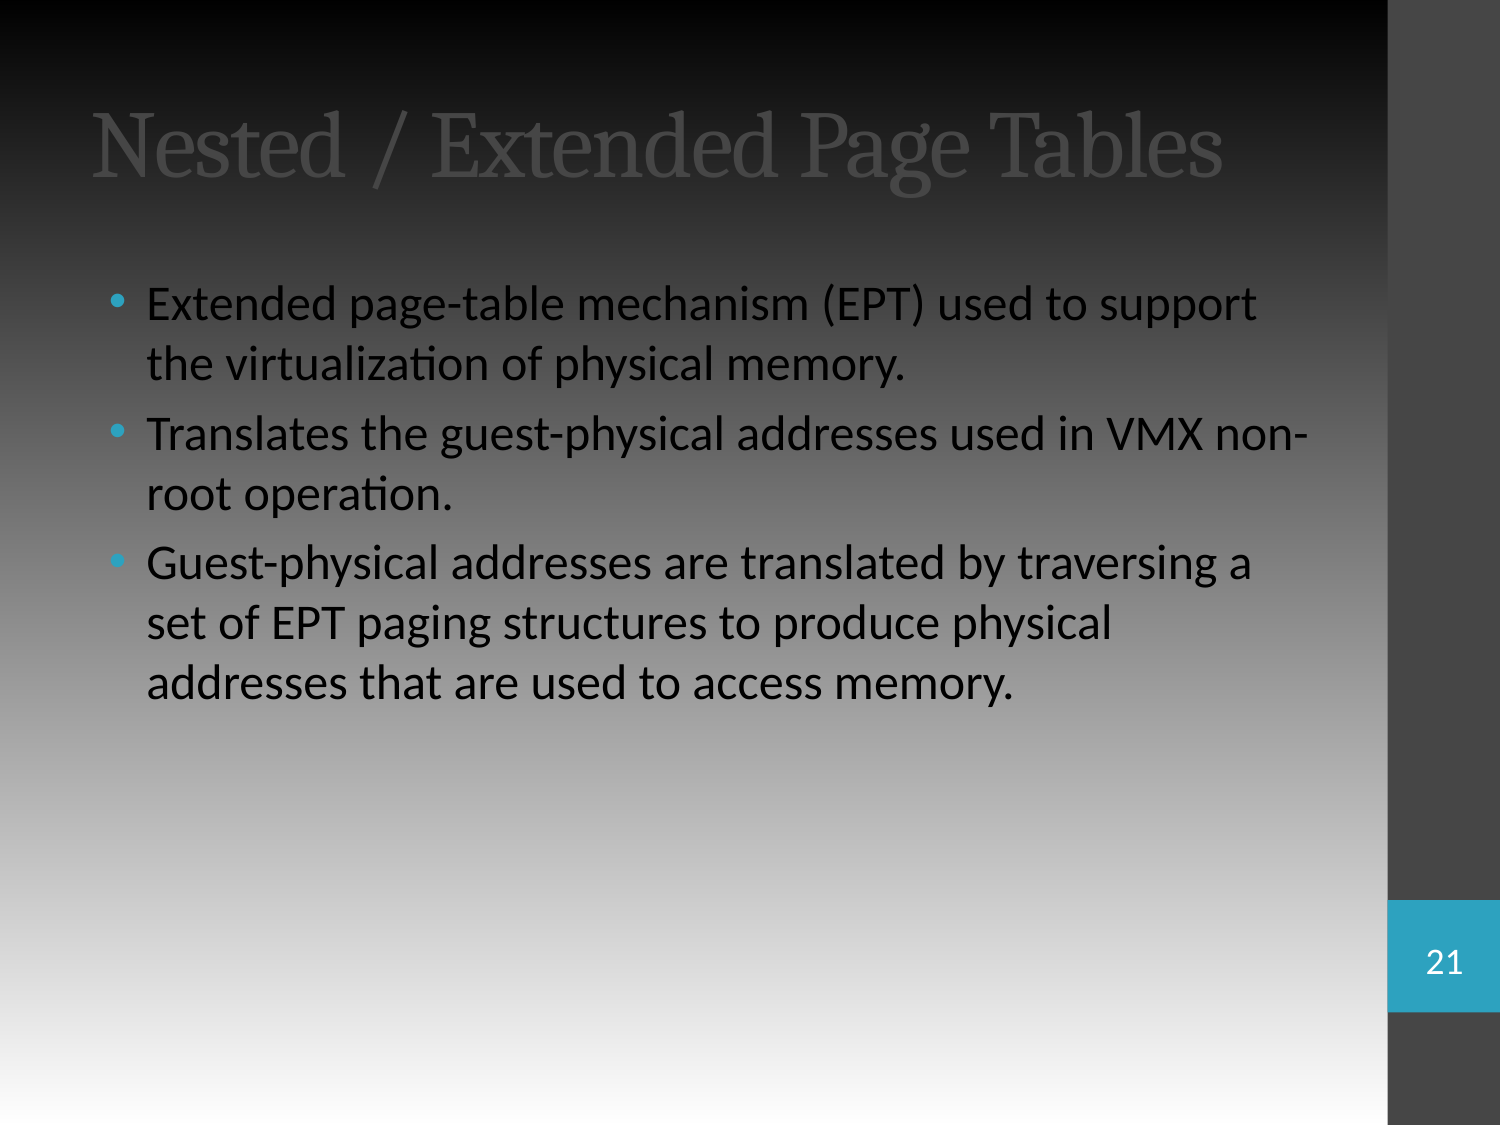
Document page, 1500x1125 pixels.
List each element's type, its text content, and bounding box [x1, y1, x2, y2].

list Extended page-table mechanism (EPT) used to support the virtualization of physical memory. Translates the guest-physical addresses used in VMX non-root operation. Guest-physical addresses are translated by traversing a set of EPT paging structures to produce physical addresses that are used to access memory. [75, 262, 1325, 1050]
slide_number <numéro> [1399, 926, 1490, 992]
title Nested / Extended Page Tables [75, 45, 1325, 233]
